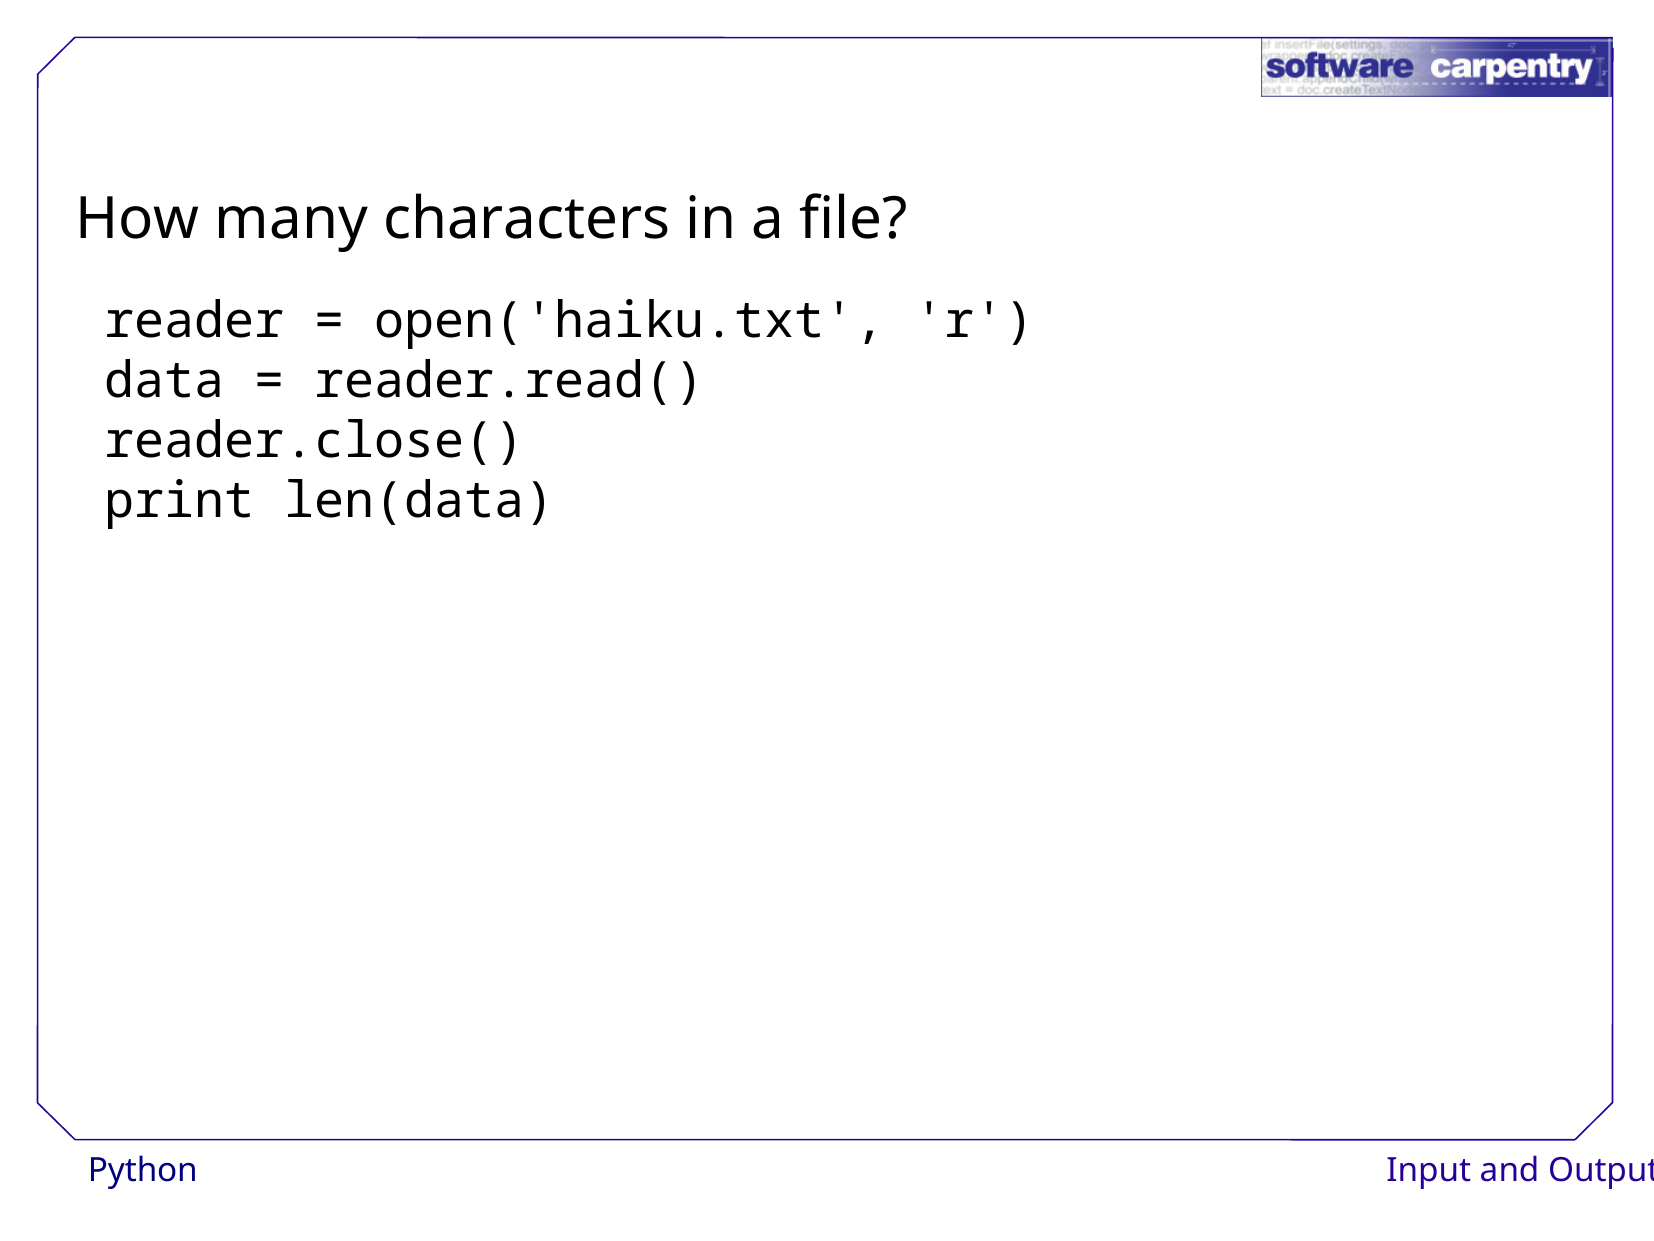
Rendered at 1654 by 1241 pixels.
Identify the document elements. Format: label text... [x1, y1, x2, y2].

text_box reader = open('haiku.txt', 'r') data = reader.read() reader.close() print len(data) [89, 279, 1512, 621]
picture [1261, 39, 1613, 97]
text_box How many characters in a file? [60, 138, 1073, 259]
